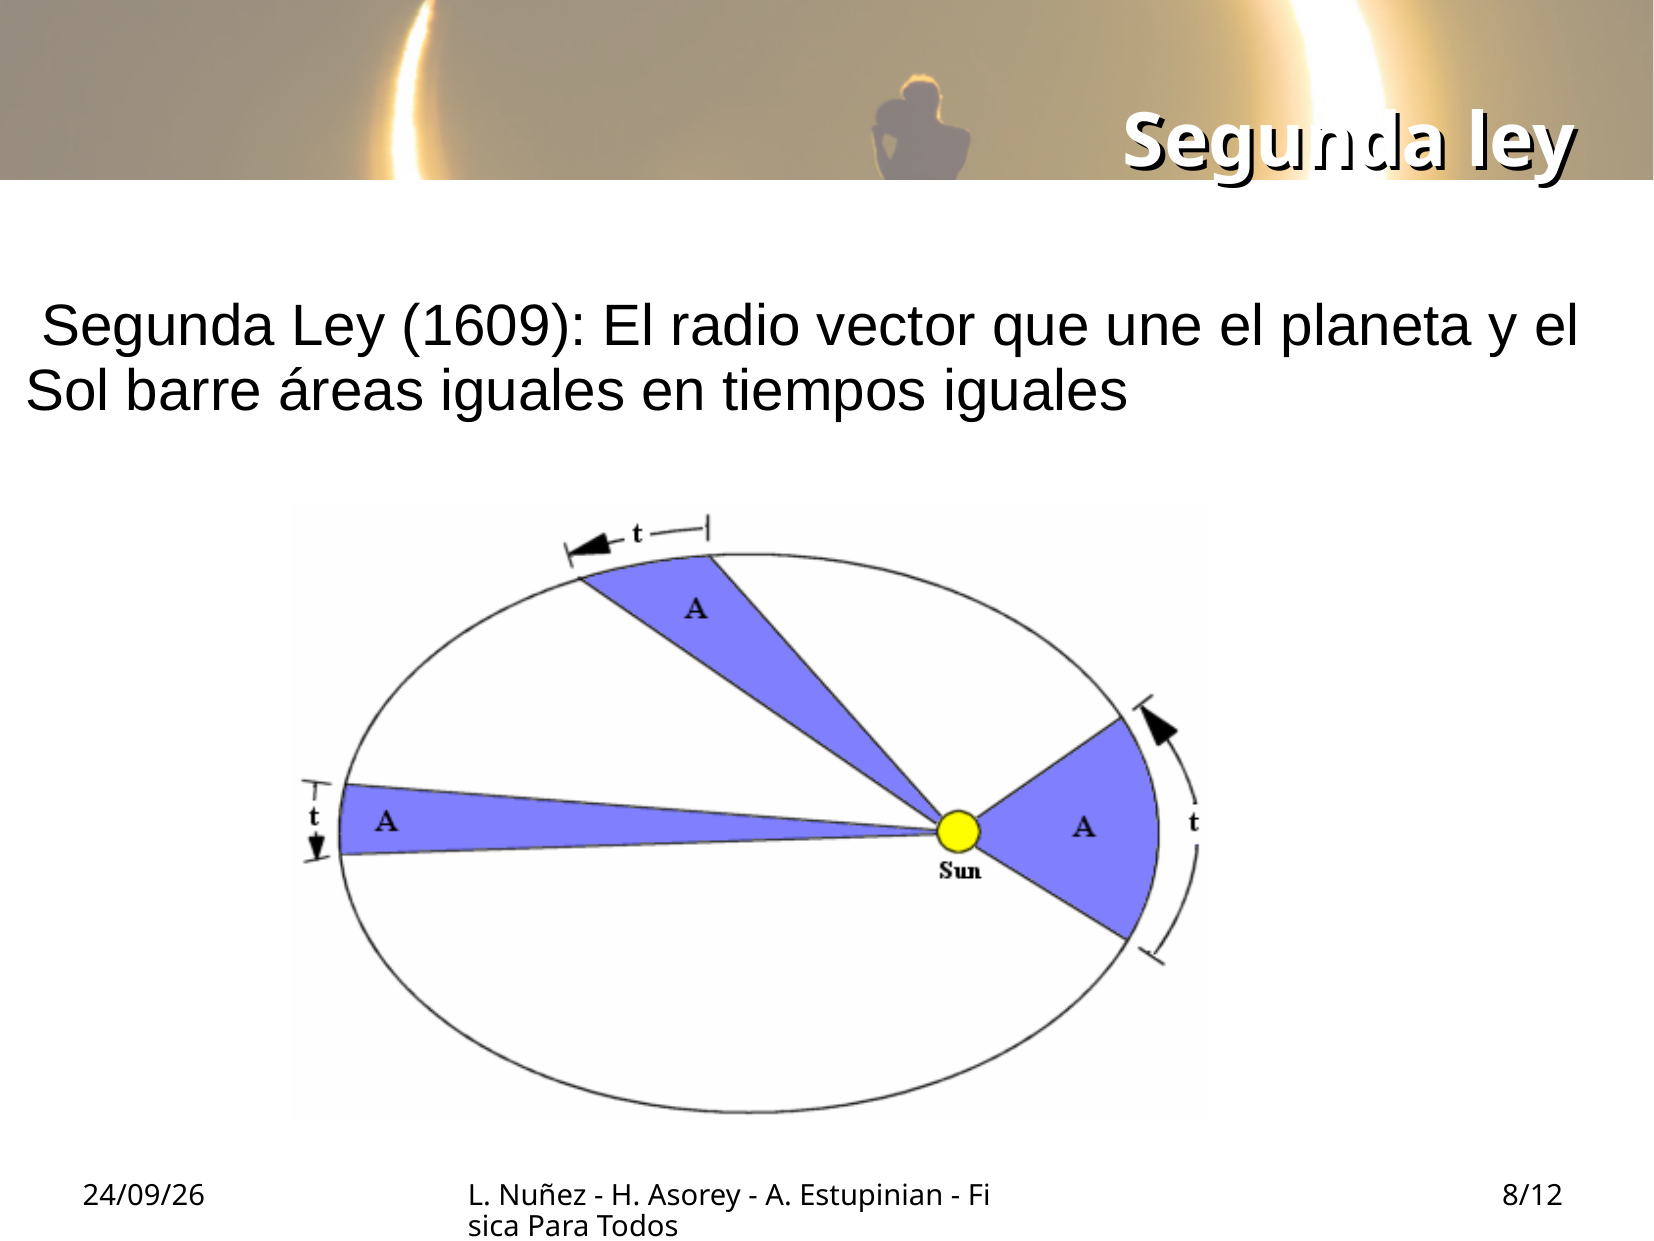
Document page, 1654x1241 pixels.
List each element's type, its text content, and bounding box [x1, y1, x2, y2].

picture [290, 501, 1211, 1123]
title Segunda ley [86, 49, 1576, 226]
picture [0, 0, 1654, 180]
text_box Segunda Ley (1609): El radio vector que une el planeta y el Sol barre áreas iguales en tiempos iguales [10, 284, 1625, 430]
